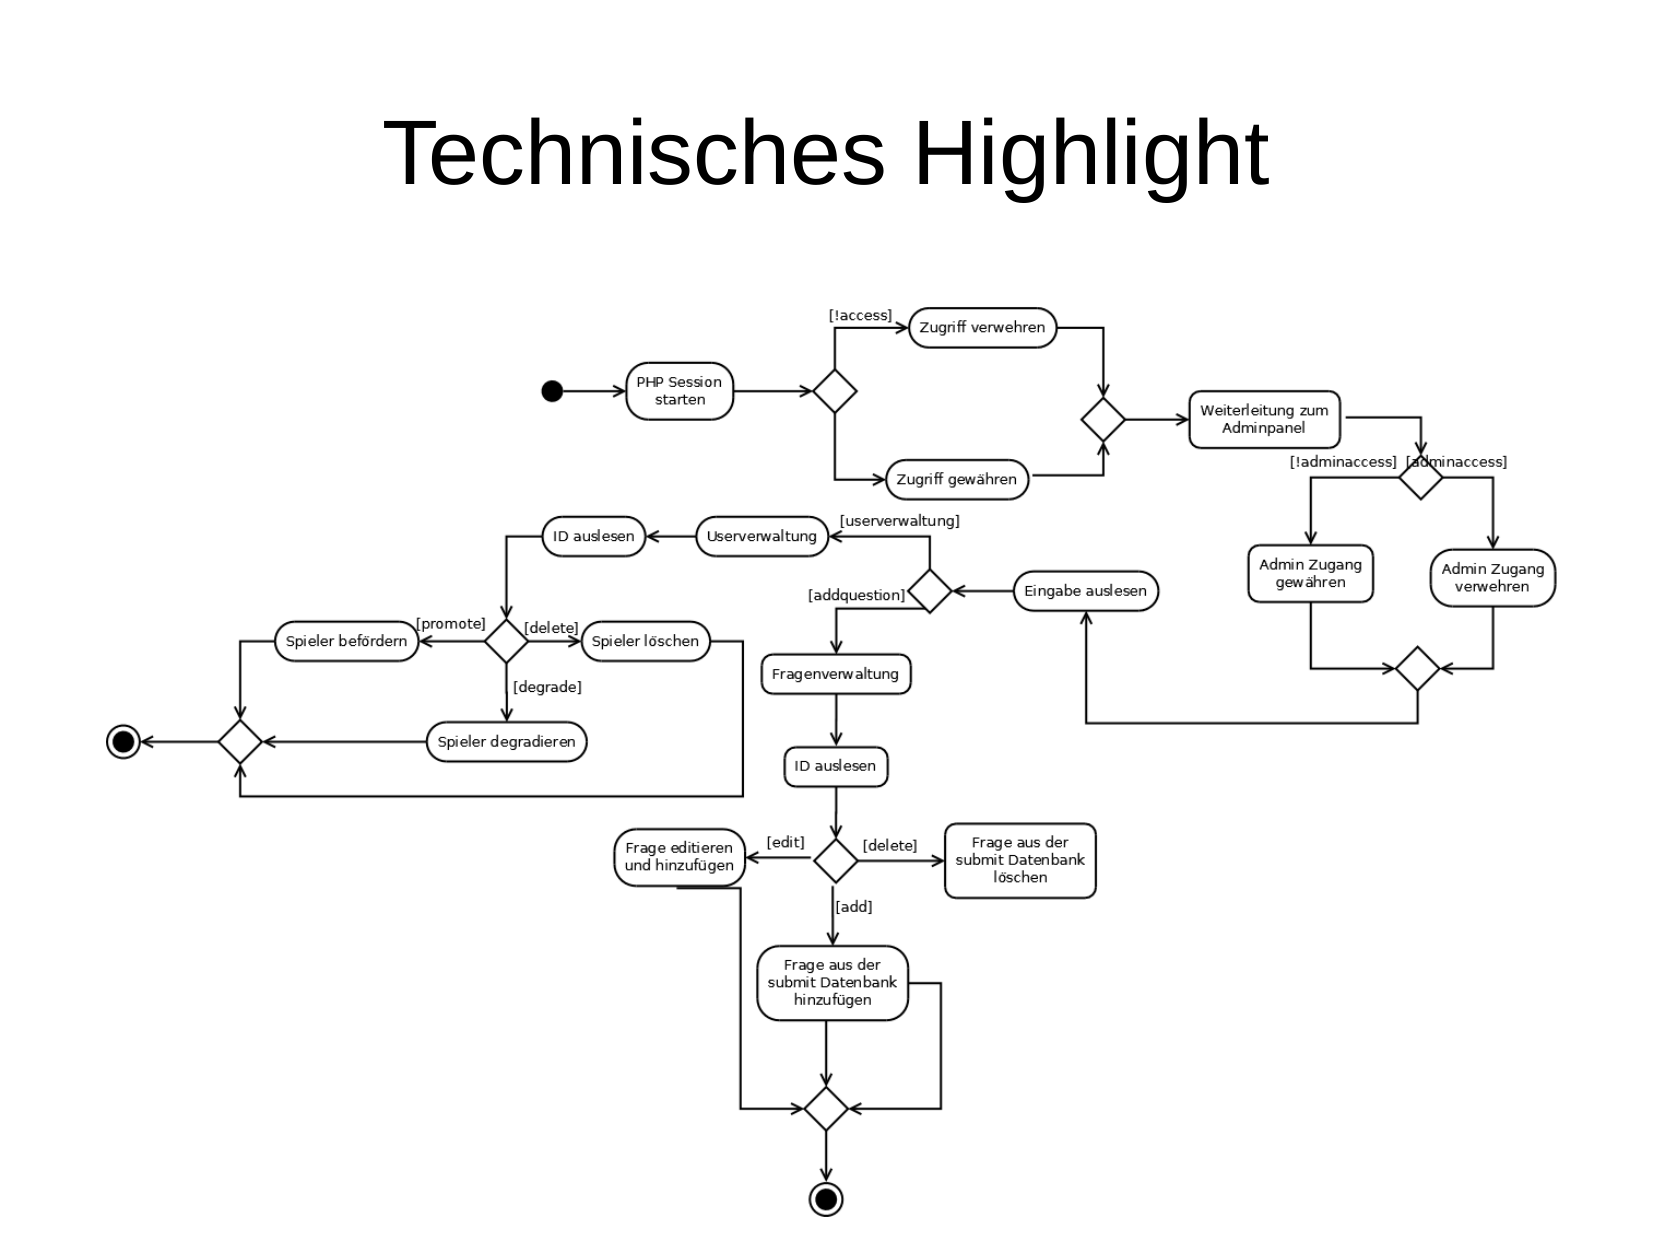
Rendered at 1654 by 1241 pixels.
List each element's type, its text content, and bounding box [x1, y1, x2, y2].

picture [106, 282, 1558, 1217]
title Technisches Highlight [82, 49, 1571, 257]
